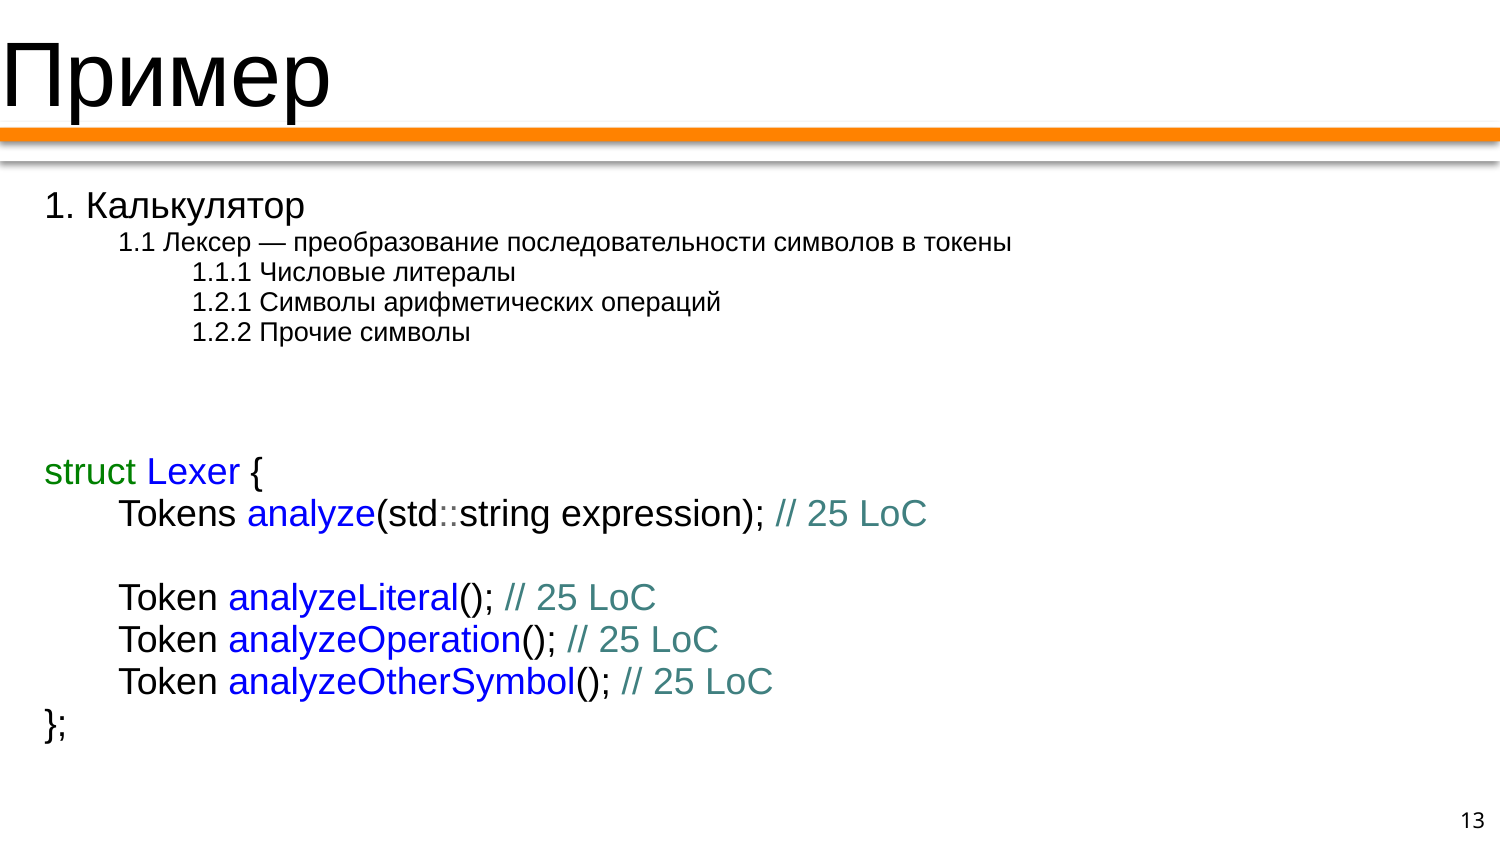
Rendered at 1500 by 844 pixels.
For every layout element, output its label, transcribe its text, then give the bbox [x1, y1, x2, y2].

text_box 1. Калькулятор 1.1 Лексер — преобразование последовательности символов в токены 1.1.1 Числовые литералы 1.2.1 Символы арифметических операций 1.2.2 Прочие символы [29, 177, 1034, 355]
text_box struct Lexer { Tokens analyze(std::string expression); // 25 LoC Token analyzeLiteral(); // 25 LoC Token analyzeOperation(); // 25 LoC Token analyzeOtherSymbol(); // 25 LoC }; [29, 442, 1418, 798]
title Пример [0, 0, 1500, 148]
